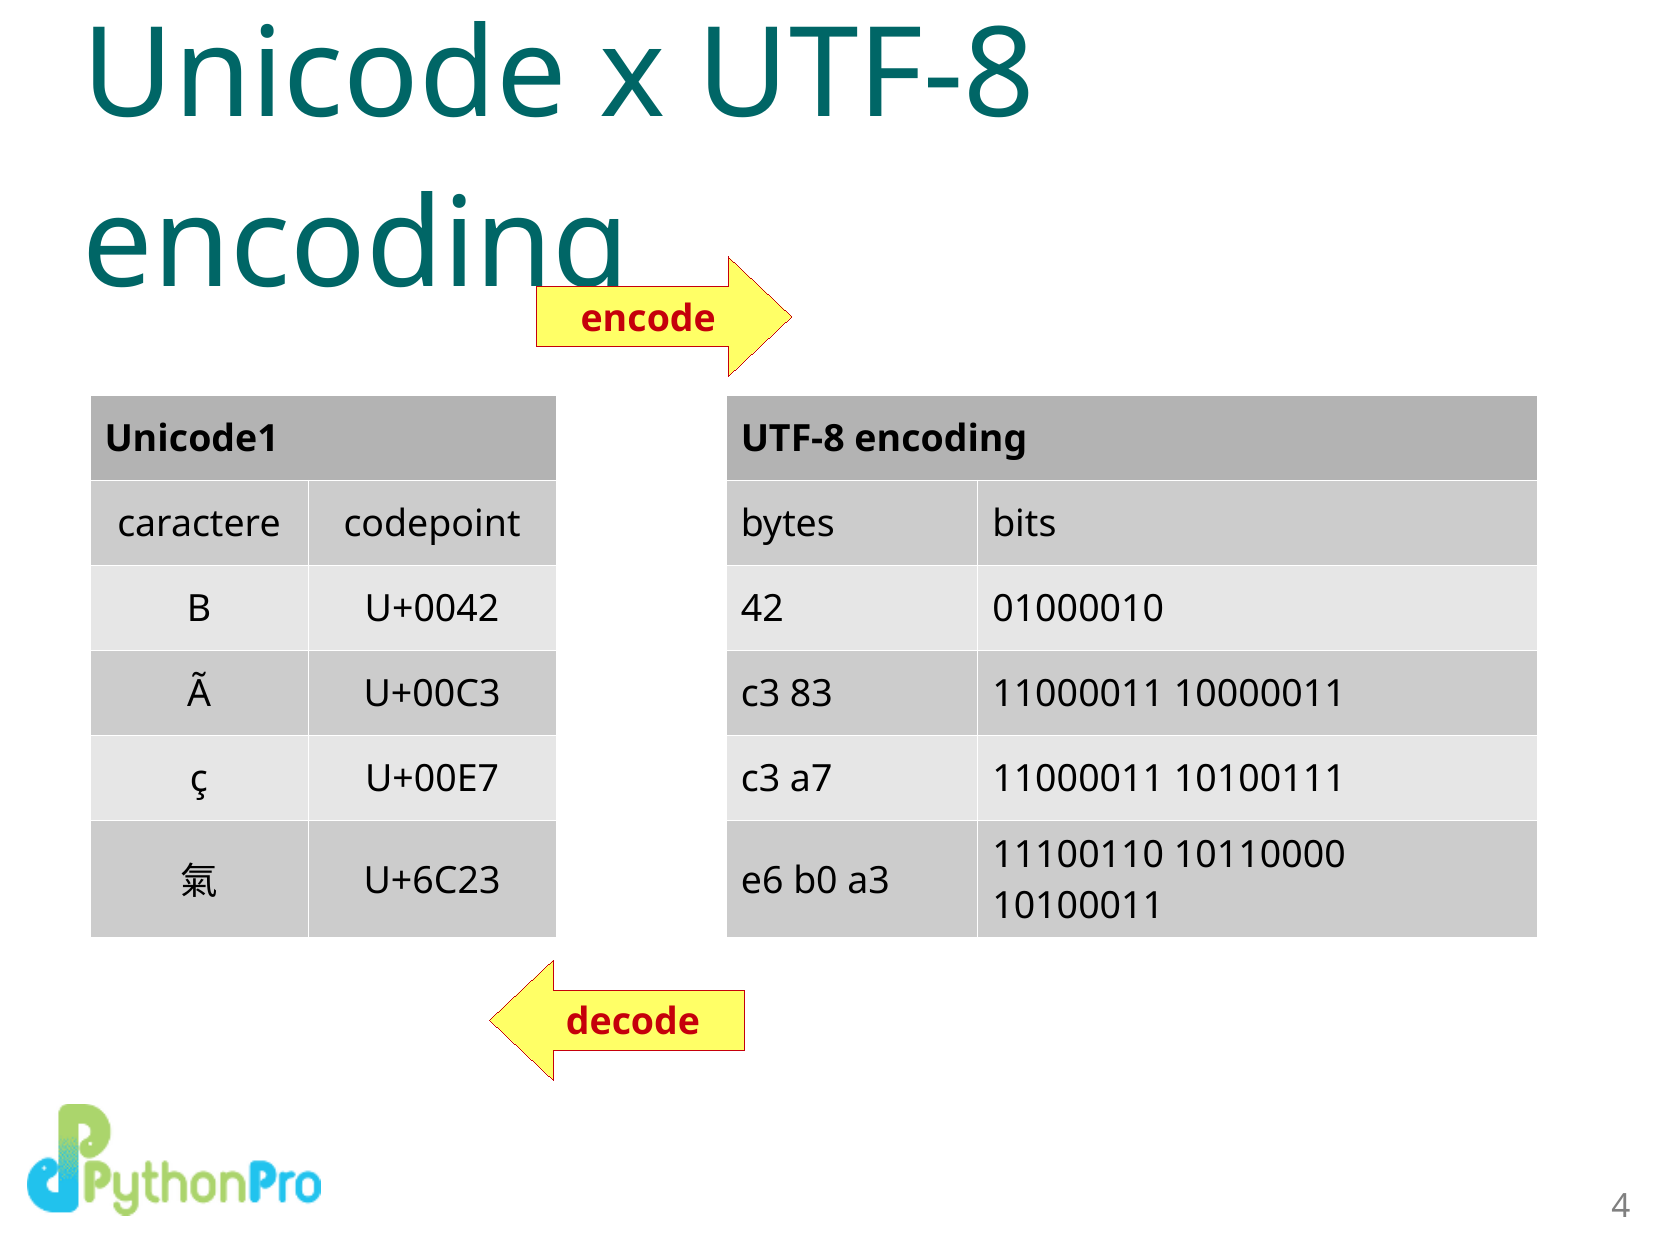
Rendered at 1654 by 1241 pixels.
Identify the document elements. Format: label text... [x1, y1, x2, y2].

table_cell Ã [91, 651, 308, 735]
table_cell 42 [727, 566, 977, 650]
table_cell bytes [727, 481, 977, 565]
table_header UTF-8 encoding [727, 396, 1537, 480]
table_header Unicode1 [91, 396, 556, 480]
table_cell codepoint [309, 481, 556, 565]
picture [27, 1104, 321, 1216]
text_box decode [489, 960, 745, 1081]
table_cell c3 83 [727, 651, 977, 735]
table_cell [557, 651, 726, 735]
table_cell B [91, 566, 308, 650]
text_box encode [536, 256, 792, 377]
table_cell bits [978, 481, 1537, 565]
table_cell 11000011 10000011 [978, 651, 1537, 735]
table_cell [557, 821, 726, 937]
table_cell 11100110 10110000 10100011 [978, 821, 1537, 937]
table_cell 01000010 [978, 566, 1537, 650]
table_cell c3 a7 [727, 736, 977, 820]
table_cell 11000011 10100111 [978, 736, 1537, 820]
table_cell caractere [91, 481, 308, 565]
table_cell ç [91, 736, 308, 820]
table_cell U+6C23 [309, 821, 556, 937]
table_cell U+00C3 [309, 651, 556, 735]
table_cell [557, 481, 726, 565]
table_header [557, 396, 726, 480]
table_cell 氣 [91, 821, 308, 937]
table_cell [557, 566, 726, 650]
table_cell U+00E7 [309, 736, 556, 820]
table_cell U+0042 [309, 566, 556, 650]
table_cell [557, 736, 726, 820]
title Unicode x UTF-8 encoding [82, 49, 1571, 257]
table_cell e6 b0 a3 [727, 821, 977, 937]
